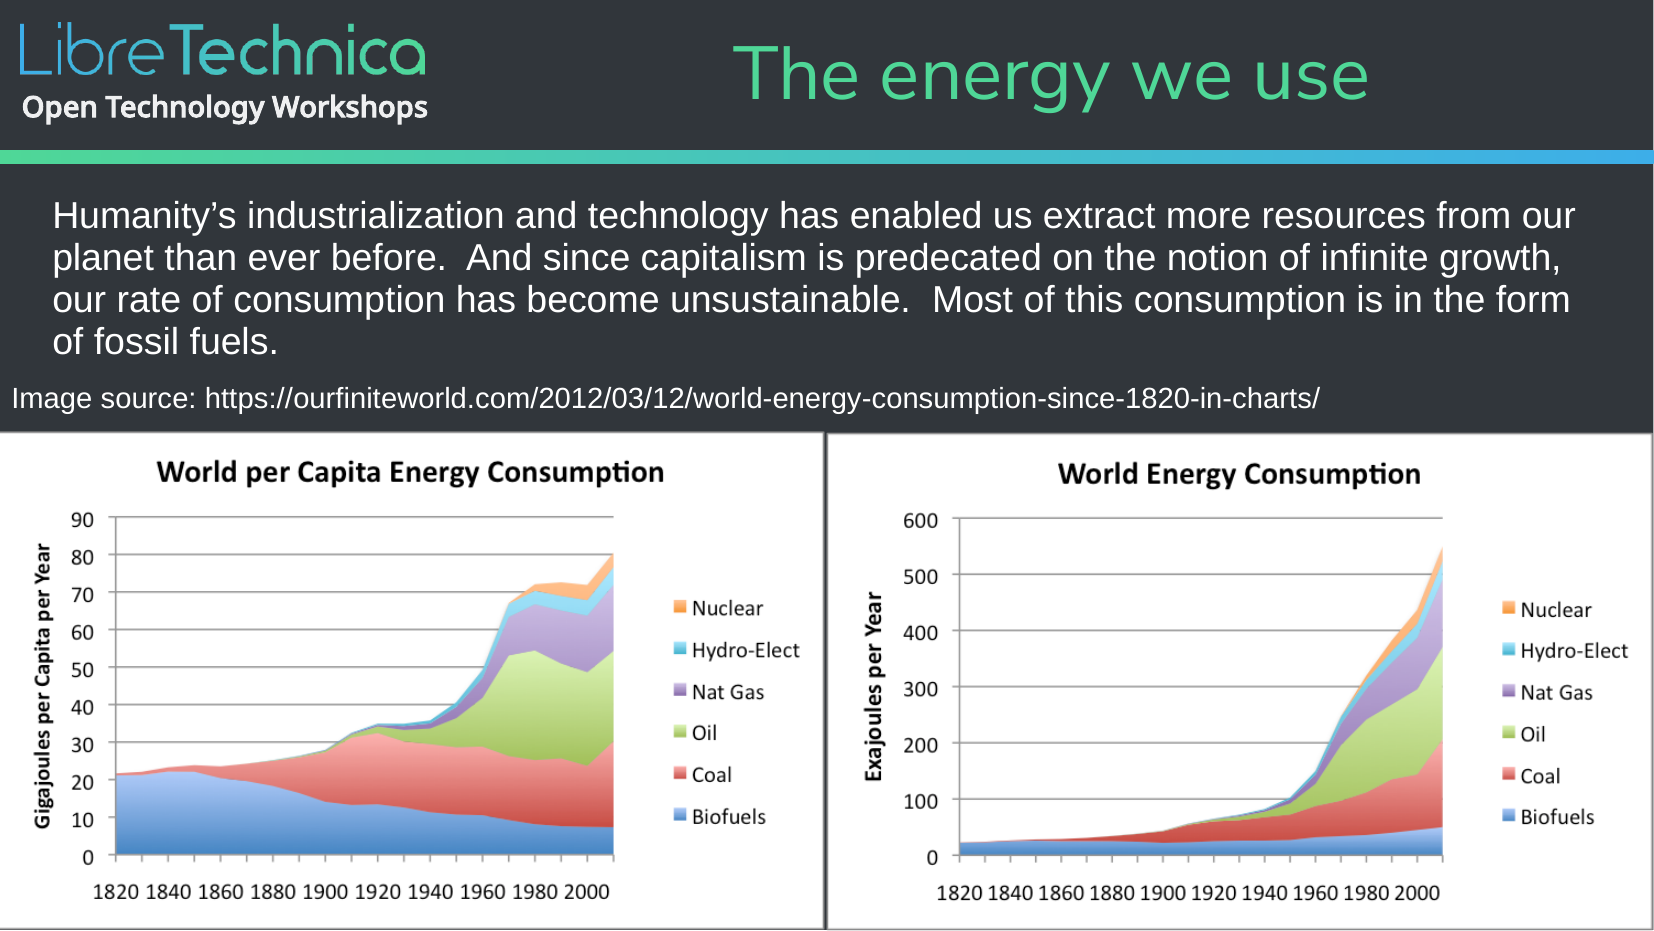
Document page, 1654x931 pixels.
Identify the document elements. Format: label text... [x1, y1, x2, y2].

text_box Image source: https://ourfiniteworld.com/2012/03/12/world-energy-consumption-since-1820-in-charts/ [0, 375, 1384, 432]
text_box The energy we use [450, 0, 1654, 151]
picture [20, 22, 425, 75]
picture [0, 430, 1654, 931]
text_box [0, 150, 1654, 164]
title Open Technology Workshops [0, 73, 450, 134]
text_box Humanity’s industrialization and technology has enabled us extract more resources from our planet than ever before. And since capitalism is predecated on the notion of infinite growth, our rate of consumption has become unsustainable. Most of this consumption is in the form of fossil fuels. [37, 187, 1613, 371]
